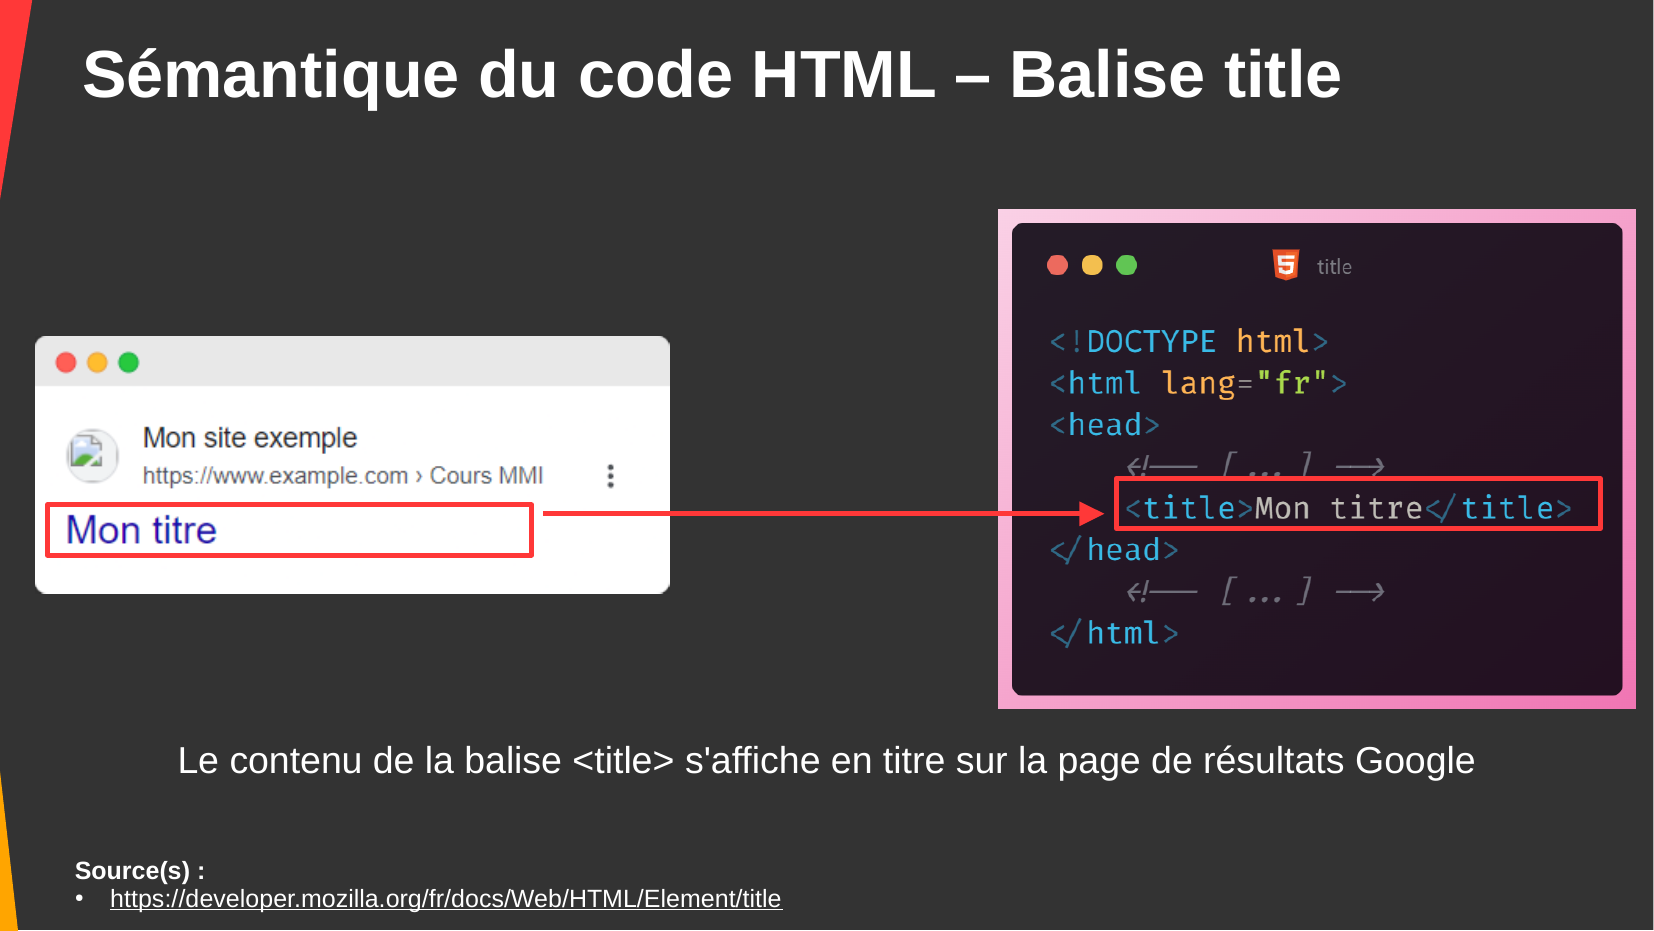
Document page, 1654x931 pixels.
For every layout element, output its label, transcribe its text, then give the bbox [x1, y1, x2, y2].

text_box Le contenu de la balise <title> s'affiche en titre sur la page de résultats Google [156, 732, 1498, 832]
title Sémantique du code HTML – Balise title [82, 36, 1571, 114]
text_box [0, 771, 19, 931]
text_box [0, 0, 33, 200]
text_box Source(s) : https://developer.mozilla.org/fr/docs/Web/HTML/Element/title [59, 821, 1546, 921]
picture [998, 209, 1636, 709]
picture [35, 336, 670, 594]
